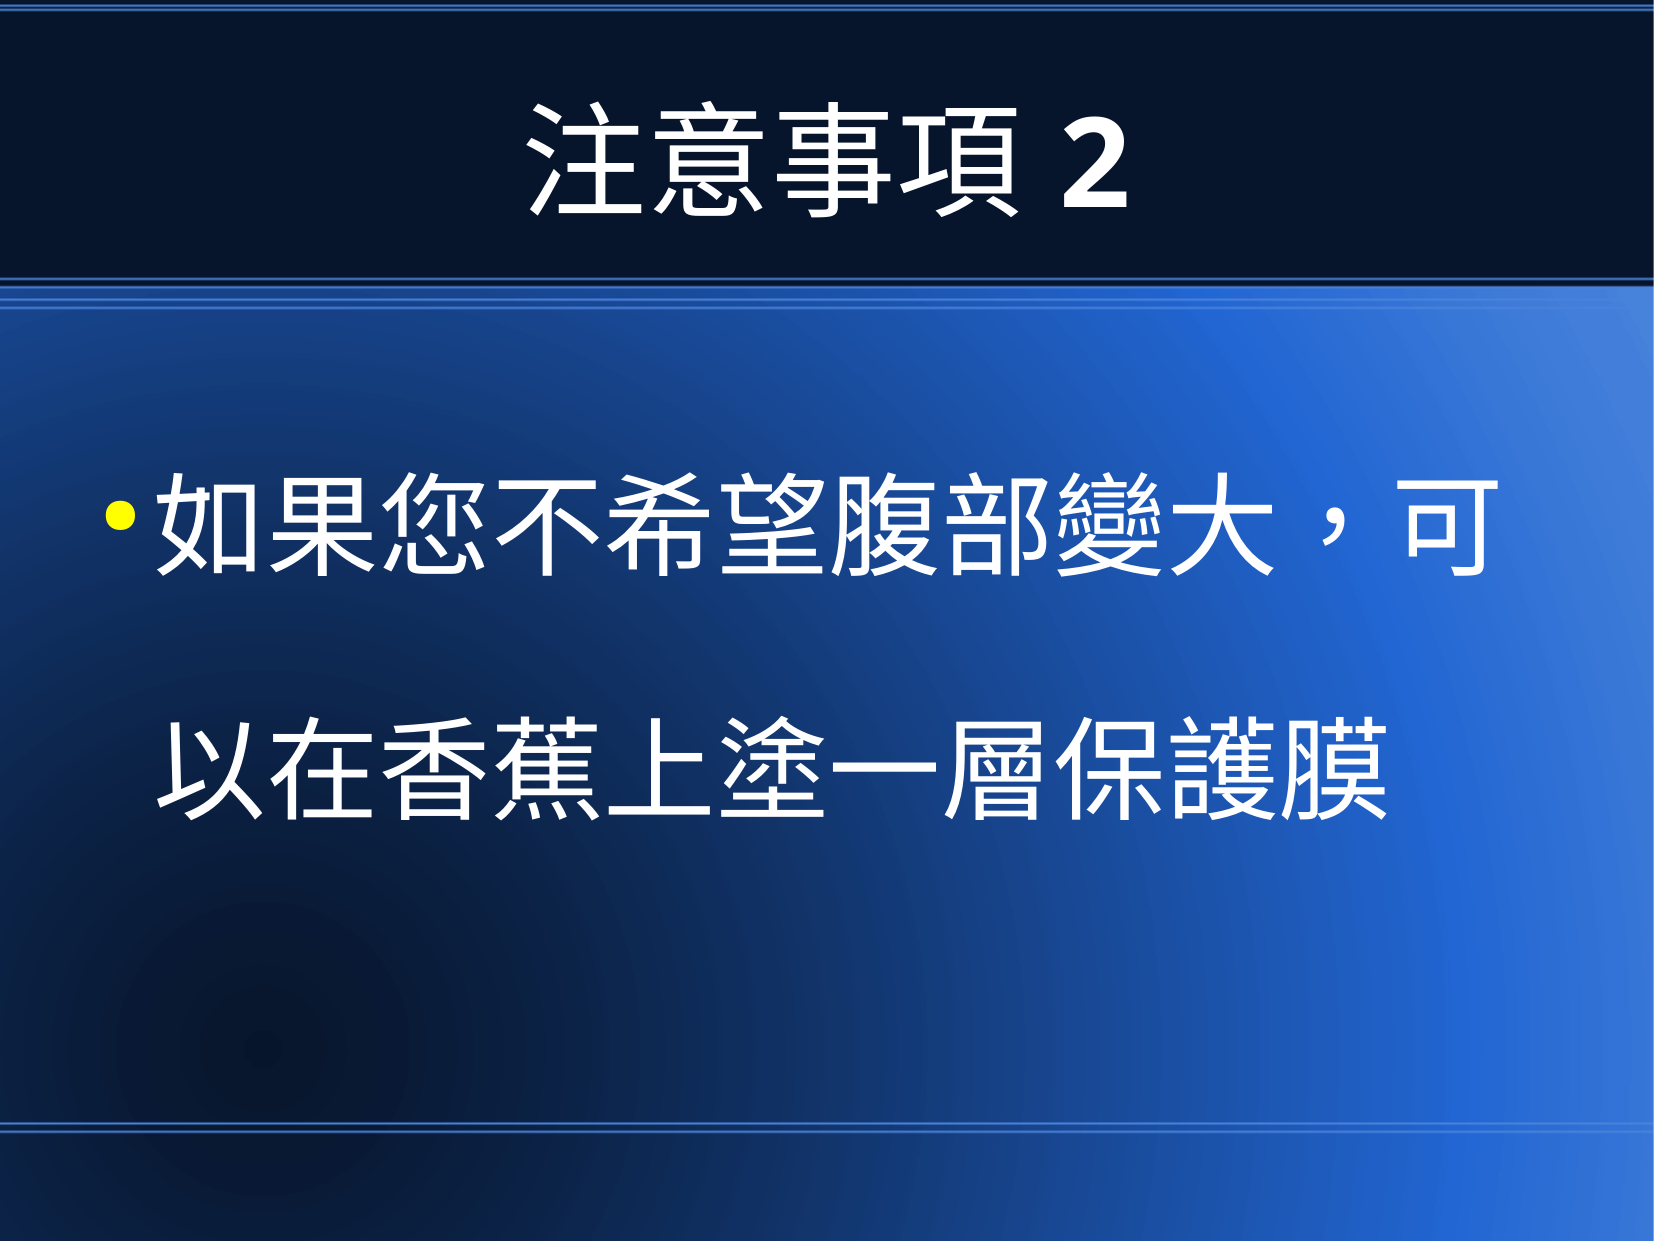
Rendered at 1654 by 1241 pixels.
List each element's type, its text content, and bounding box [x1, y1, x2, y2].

title 注意事項2 [82, 49, 1571, 257]
list 如果您不希望腹部變大，可以在香蕉上塗一層保護膜 [82, 355, 1571, 1241]
picture [0, 0, 1654, 1241]
